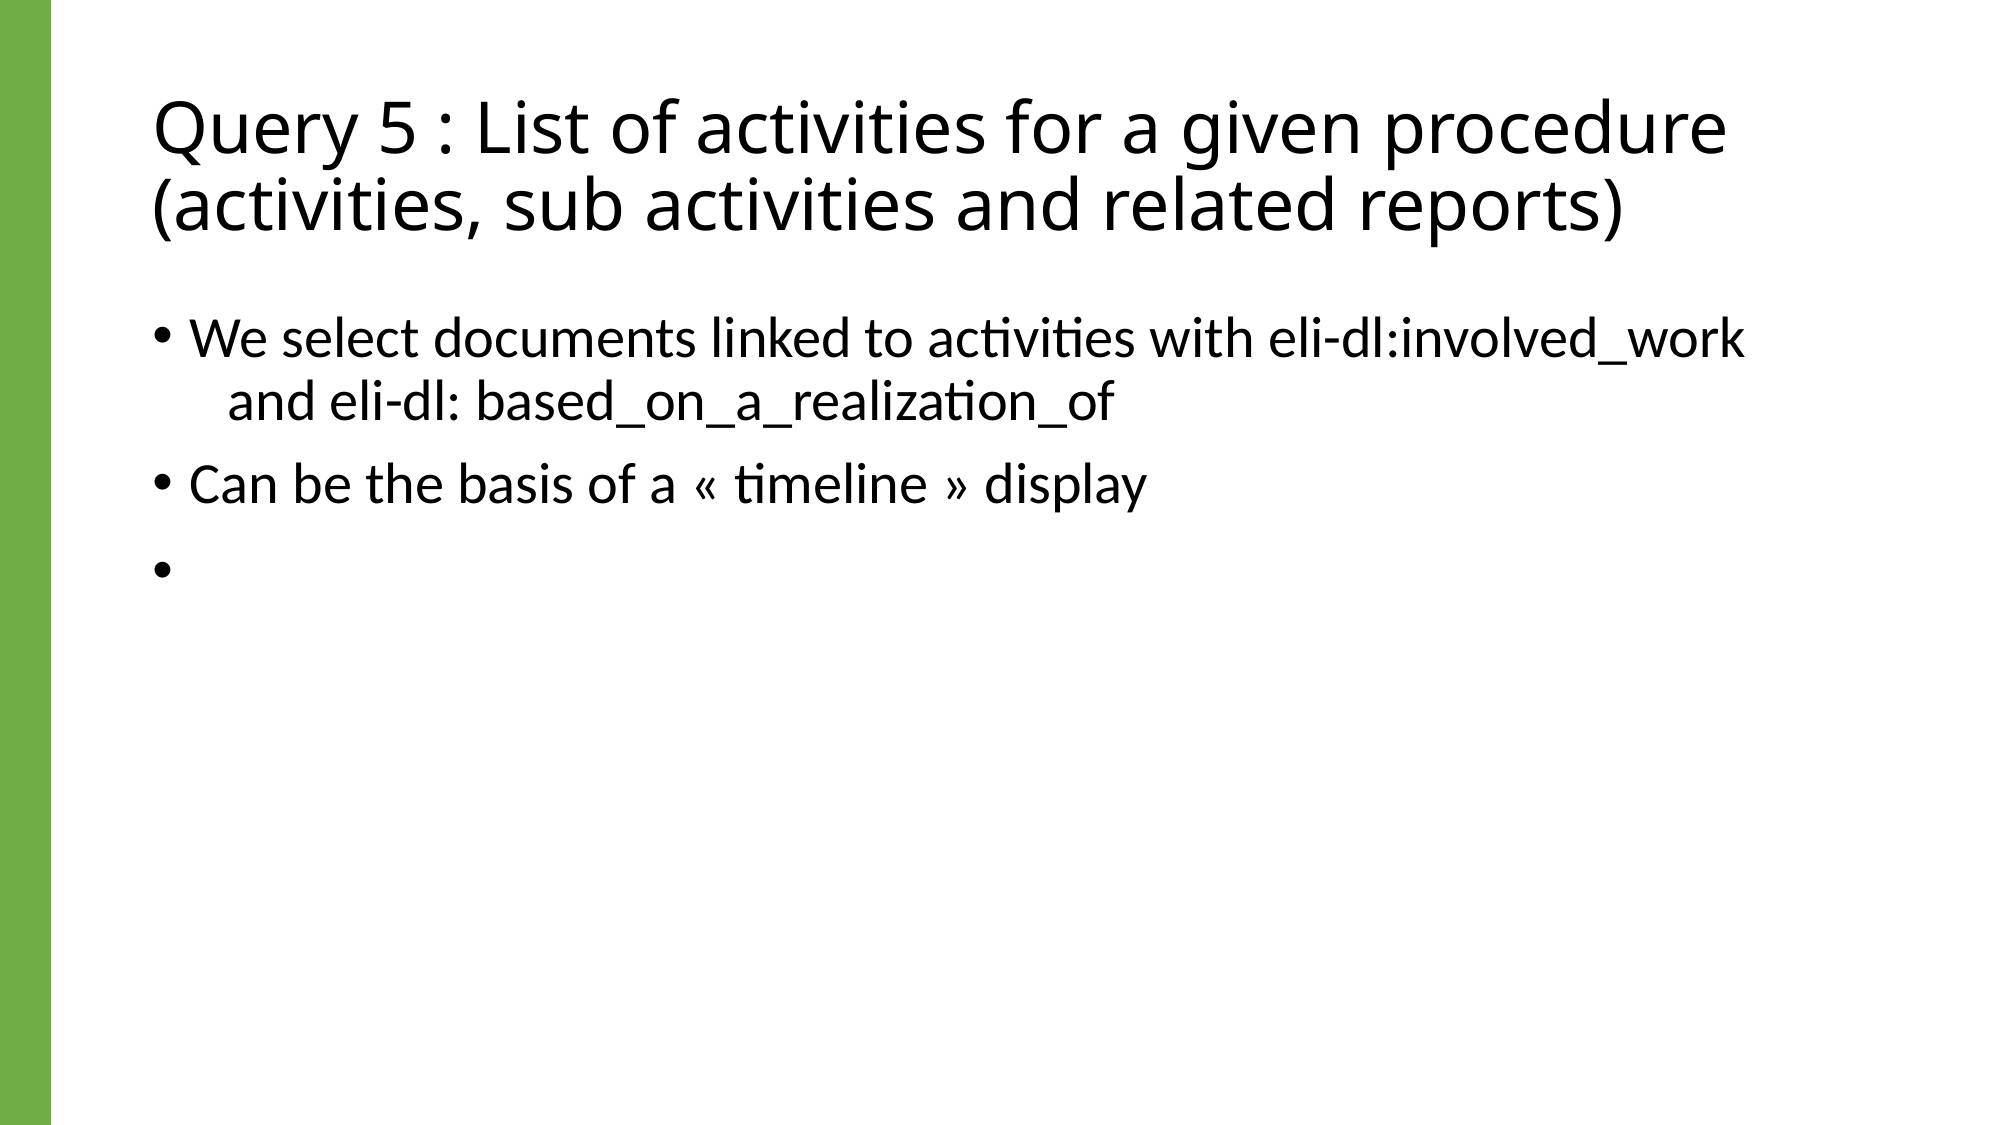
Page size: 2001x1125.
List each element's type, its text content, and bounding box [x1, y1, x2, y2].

list We select documents linked to activities with eli-dl:involved_work and eli-dl: based_on_a_realization_of Can be the basis of a « timeline » display [137, 299, 1863, 1014]
title Query 5 : List of activities for a given procedure (activities, sub activities and related reports) [137, 59, 1863, 278]
text_box [0, 0, 51, 1125]
